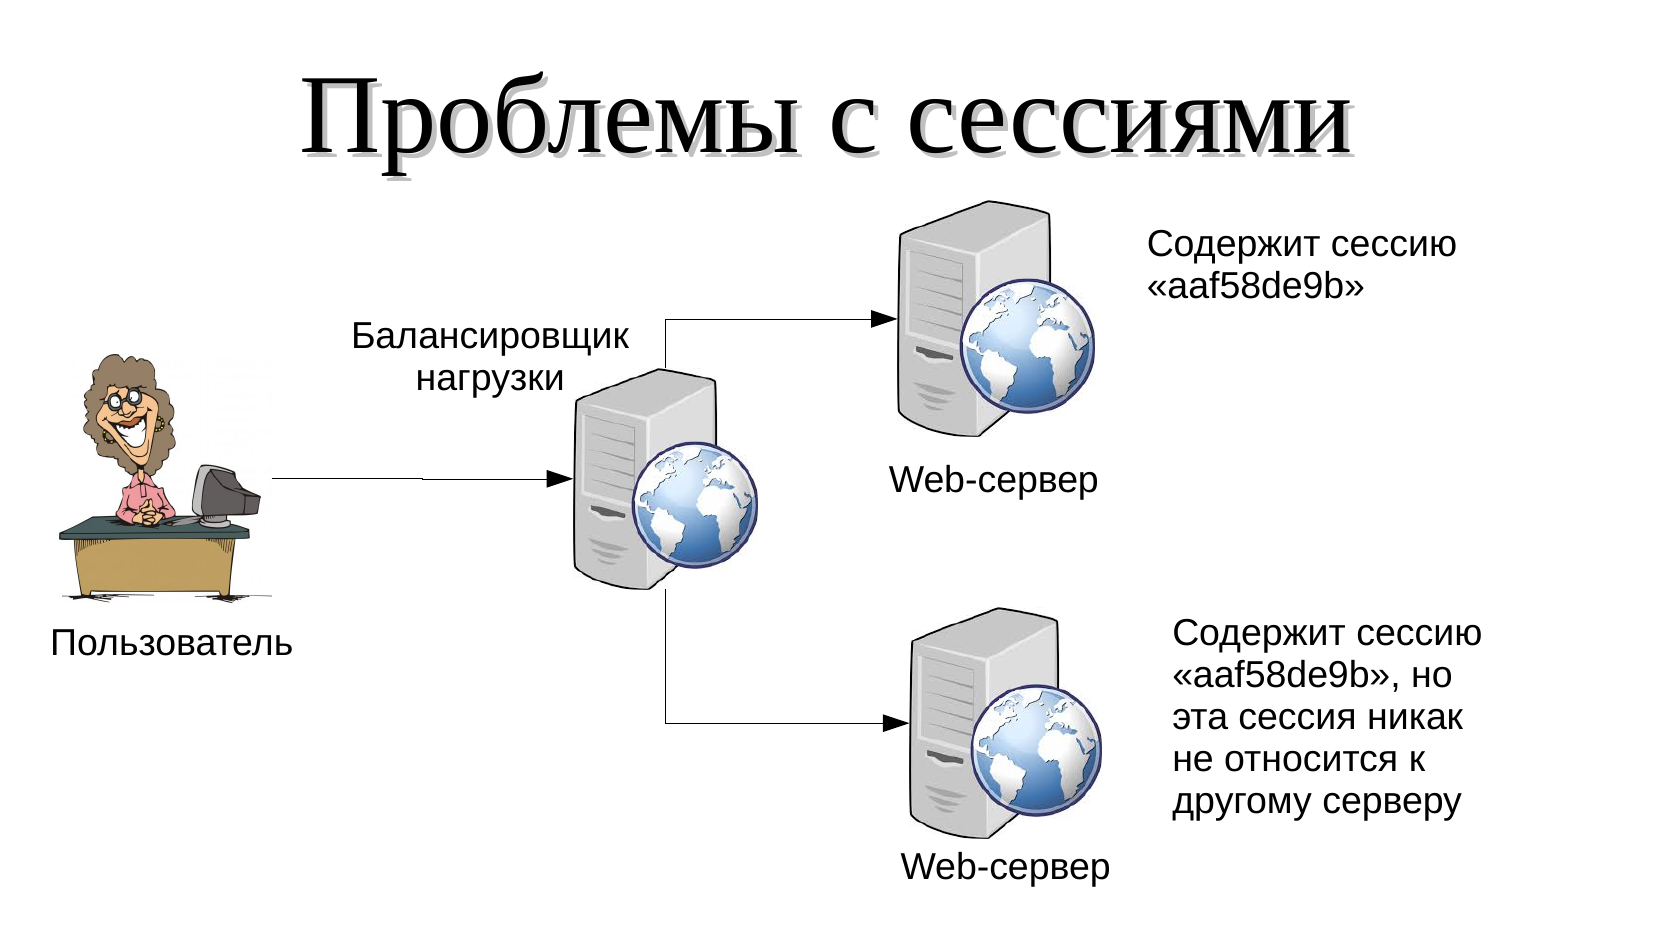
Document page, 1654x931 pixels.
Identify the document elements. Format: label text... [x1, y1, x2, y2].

picture [909, 607, 1102, 838]
text_box Пользователь [35, 614, 319, 671]
text_box Содержит сессию «aaf58de9b», но эта сессия никак не относится к другому серверу [1157, 604, 1498, 830]
picture [573, 368, 758, 590]
picture [897, 200, 1095, 438]
title Проблемы с сессиями [82, 37, 1571, 193]
picture [59, 354, 272, 603]
text_box Web-сервер [885, 838, 1134, 896]
text_box Web-сервер [874, 451, 1123, 508]
text_box Балансировщик нагрузки [330, 307, 650, 406]
text_box Содержит сессию «aaf58de9b» [1132, 214, 1473, 314]
